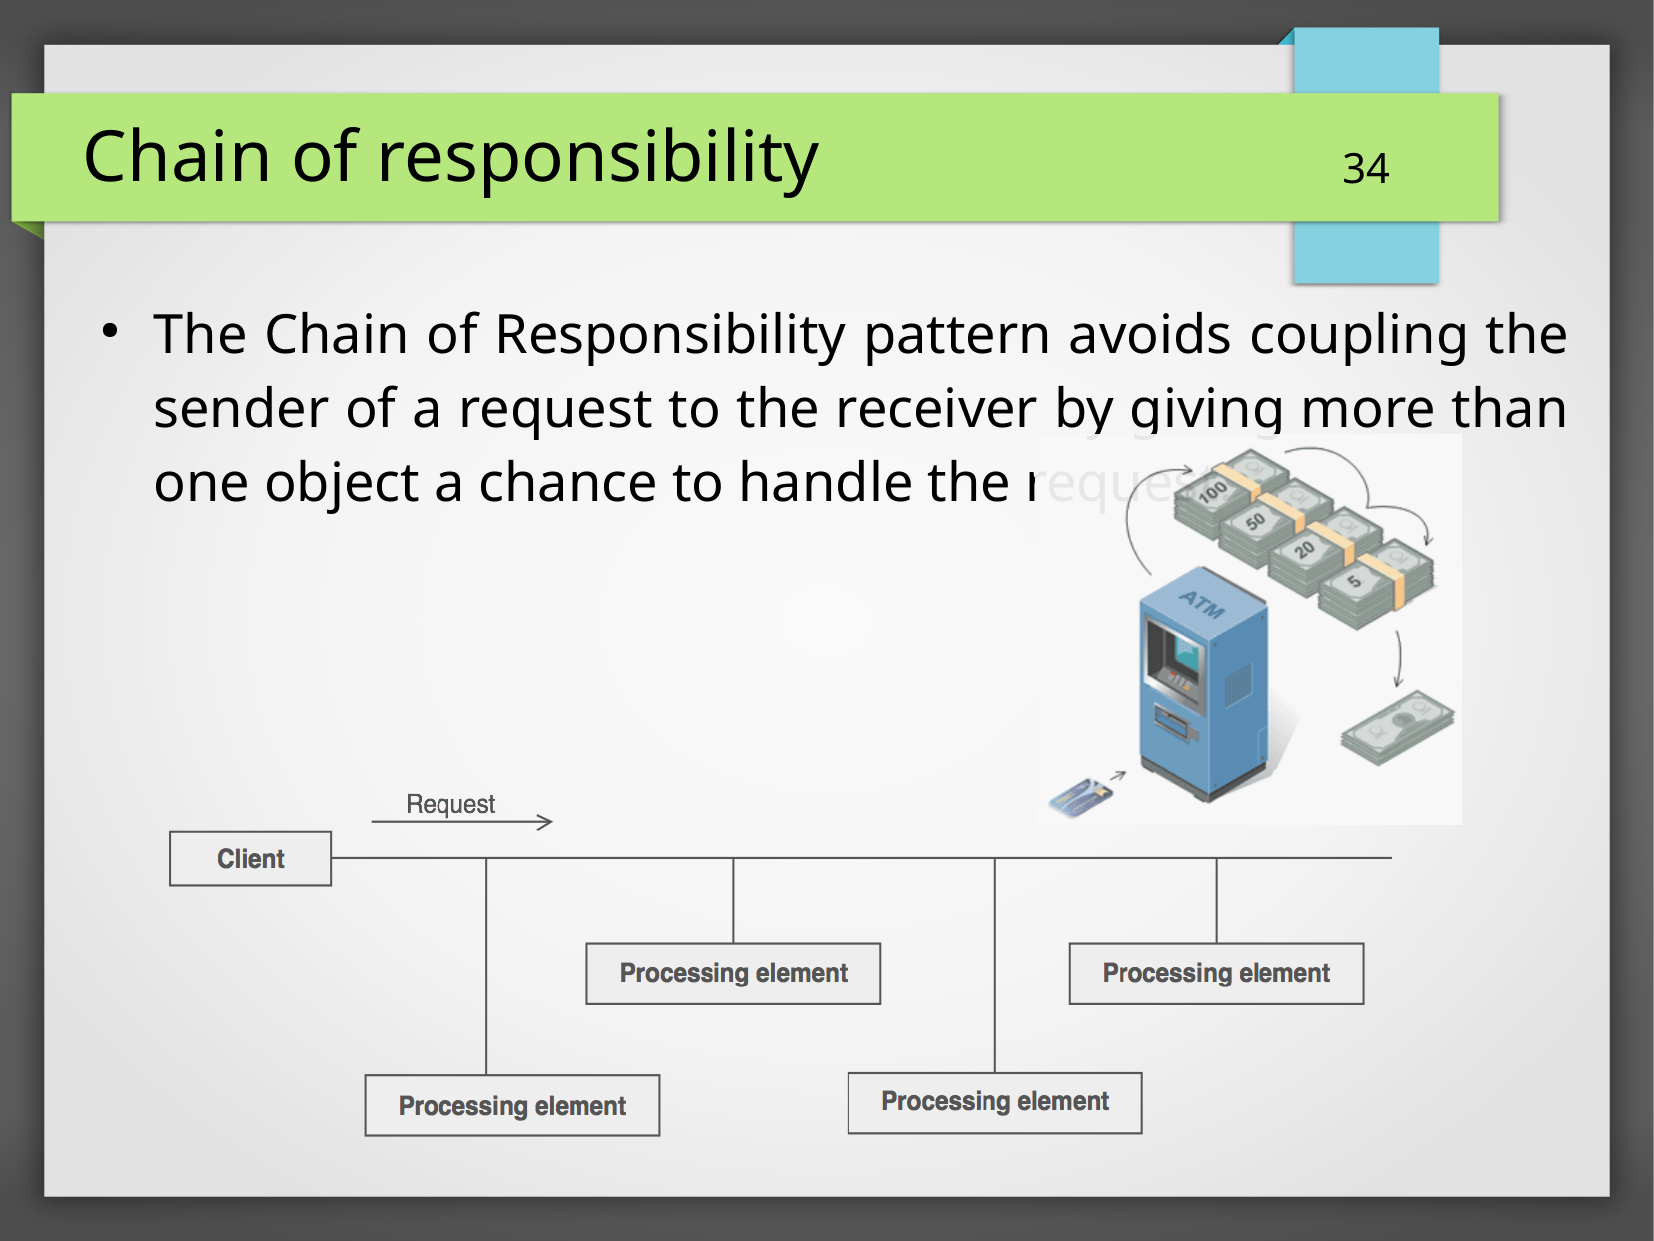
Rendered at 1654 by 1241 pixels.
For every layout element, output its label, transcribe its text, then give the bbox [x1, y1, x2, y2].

title Chain of responsibility [82, 94, 1264, 213]
text_box <number> [1254, 131, 1479, 207]
picture [0, 0, 1654, 1241]
list The Chain of Responsibility pattern avoids coupling the sender of a request to the receiver by giving more than one object a chance to handle the request. [82, 295, 1571, 1015]
